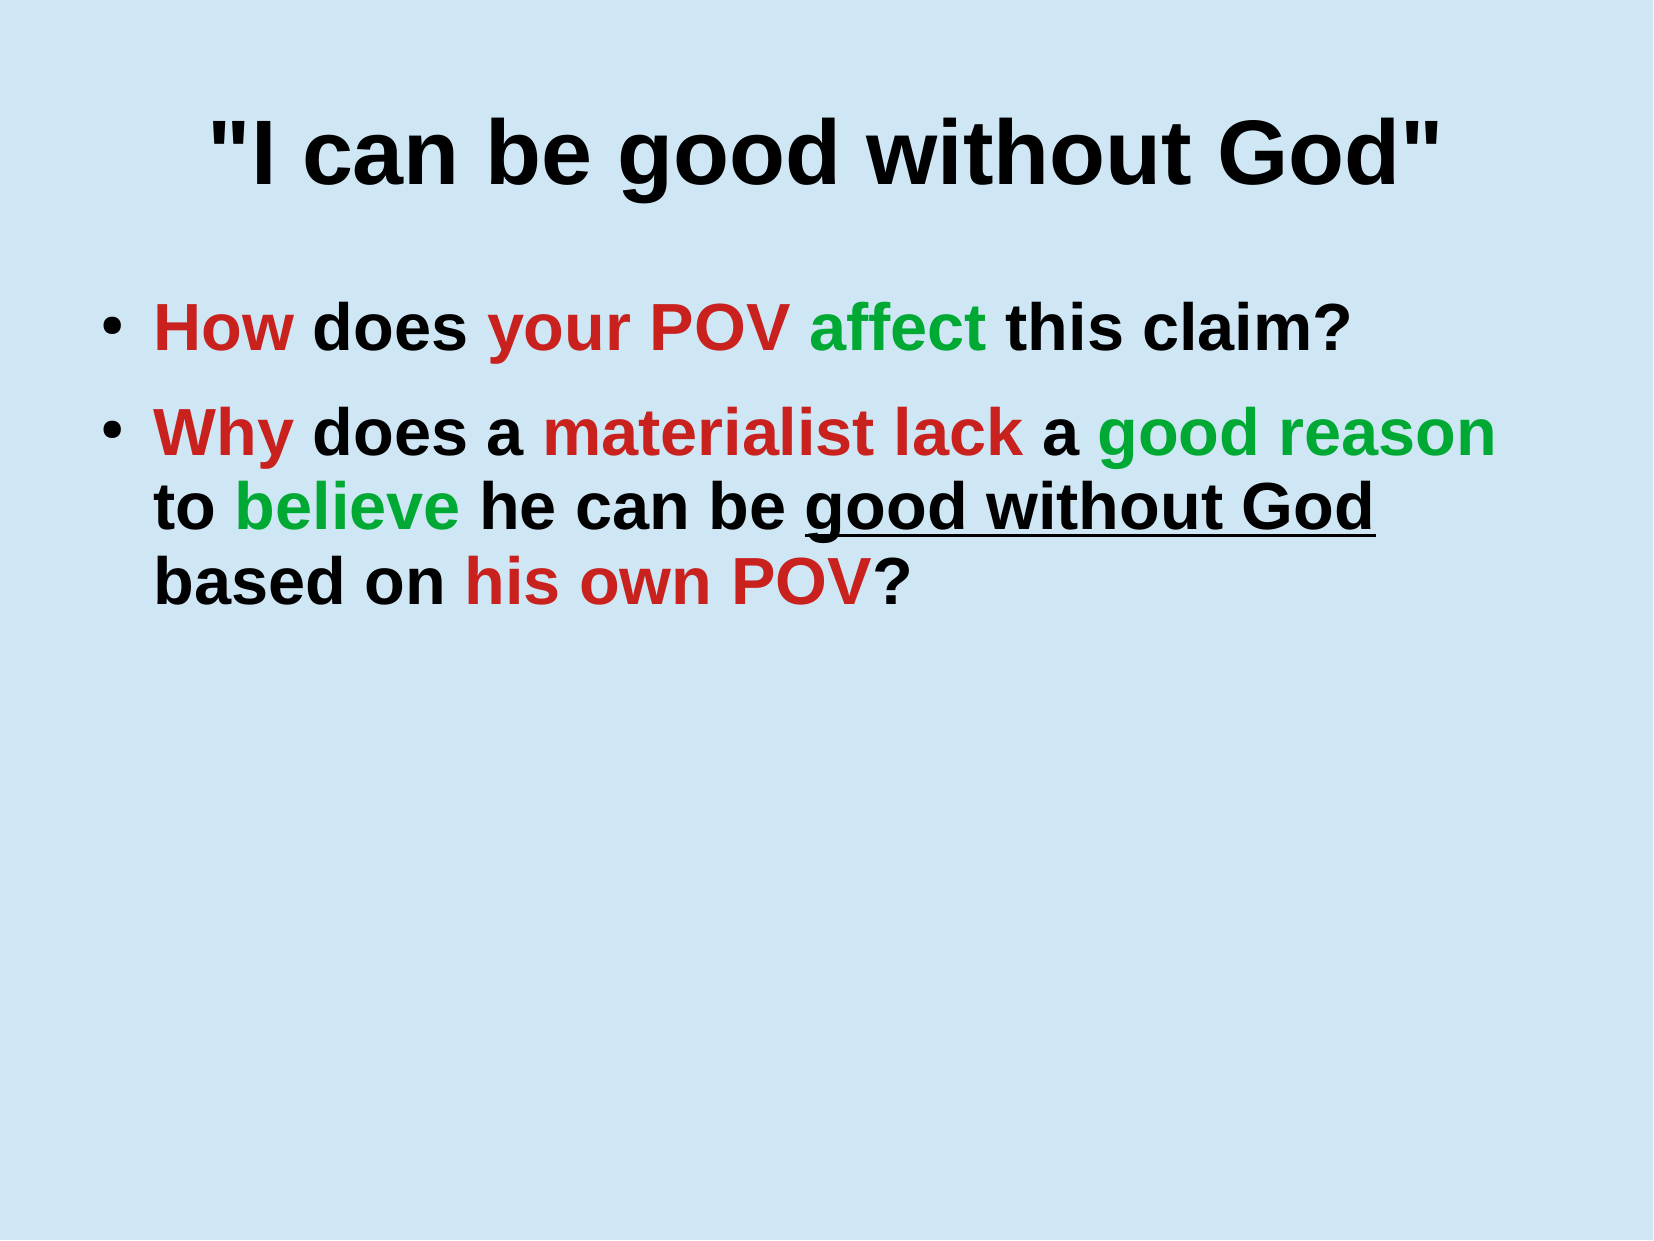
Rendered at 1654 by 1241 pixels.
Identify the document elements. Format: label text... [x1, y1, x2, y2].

list How does your POV affect this claim? Why does a materialist lack a good reason to believe he can be good without God based on his own POV? [82, 290, 1571, 1010]
title "I can be good without God" [82, 49, 1571, 257]
